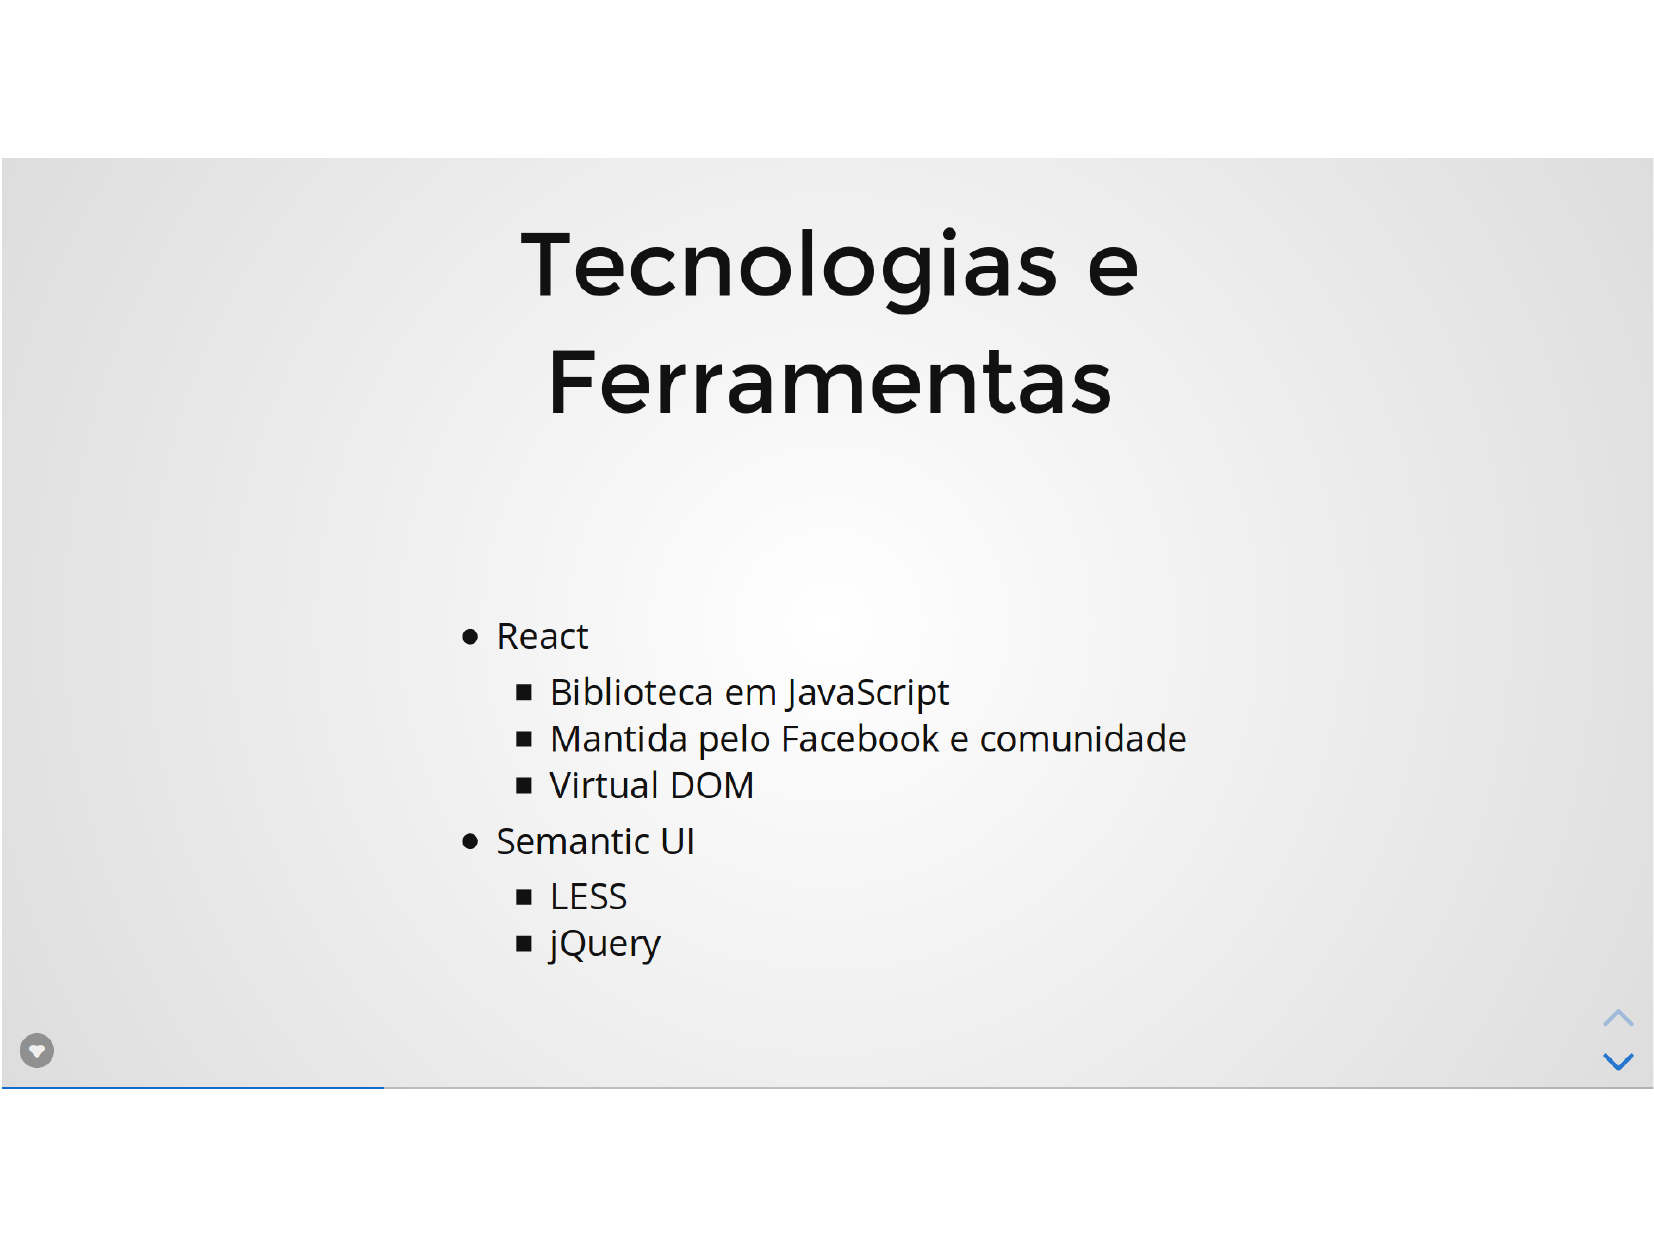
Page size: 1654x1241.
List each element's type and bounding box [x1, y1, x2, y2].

picture [2, 158, 1654, 1089]
